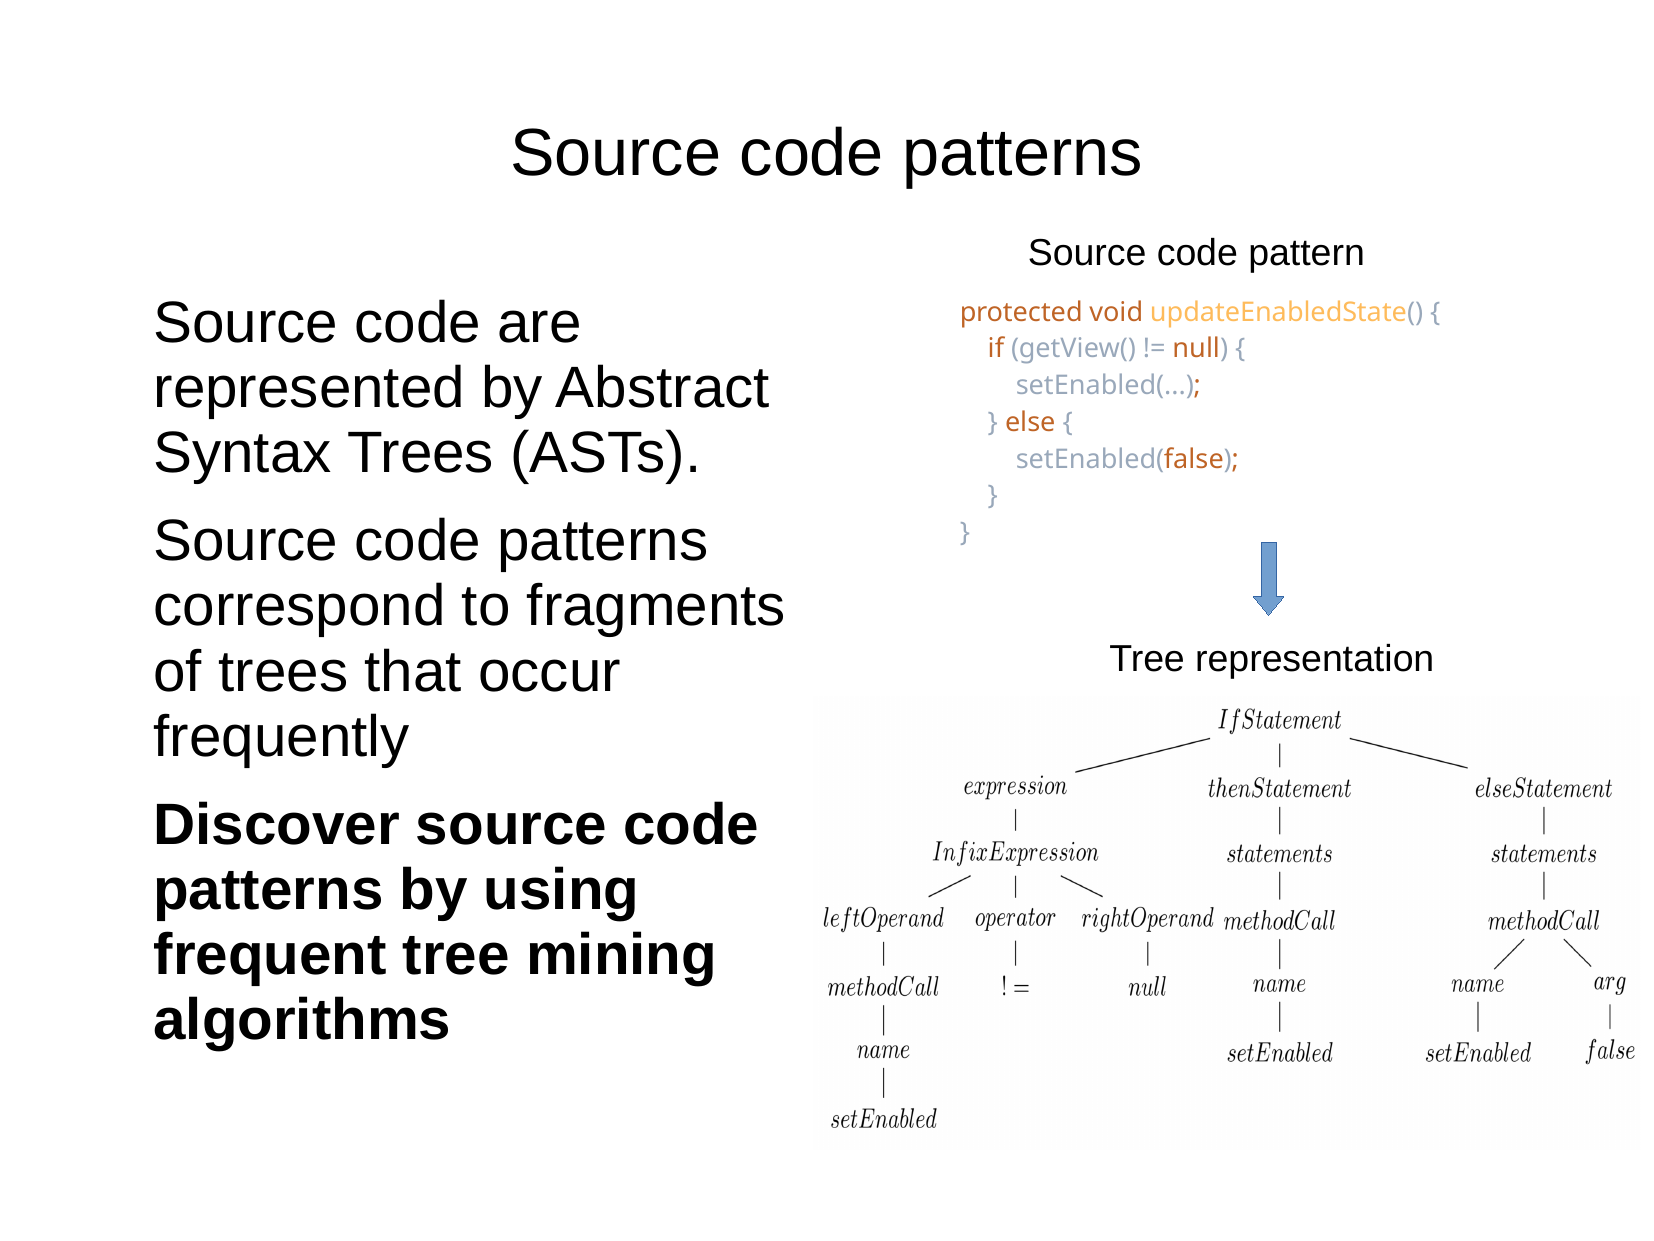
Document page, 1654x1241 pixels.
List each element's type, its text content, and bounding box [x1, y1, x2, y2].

text_box [1253, 542, 1284, 616]
text_box Tree representation [1076, 630, 1467, 687]
list Source code are represented by Abstract Syntax Trees (ASTs). Source code patterns correspond to fragments of trees that occur frequently Discover source code patterns by using frequent tree mining algorithms [82, 289, 826, 1126]
text_box protected void updateEnabledState() { if (getView() != null) { setEnabled(...); } else { setEnabled(false); } } [945, 285, 1591, 519]
text_box Source code pattern [1013, 224, 1389, 285]
picture [813, 696, 1641, 1150]
title Source code patterns [82, 49, 1571, 257]
